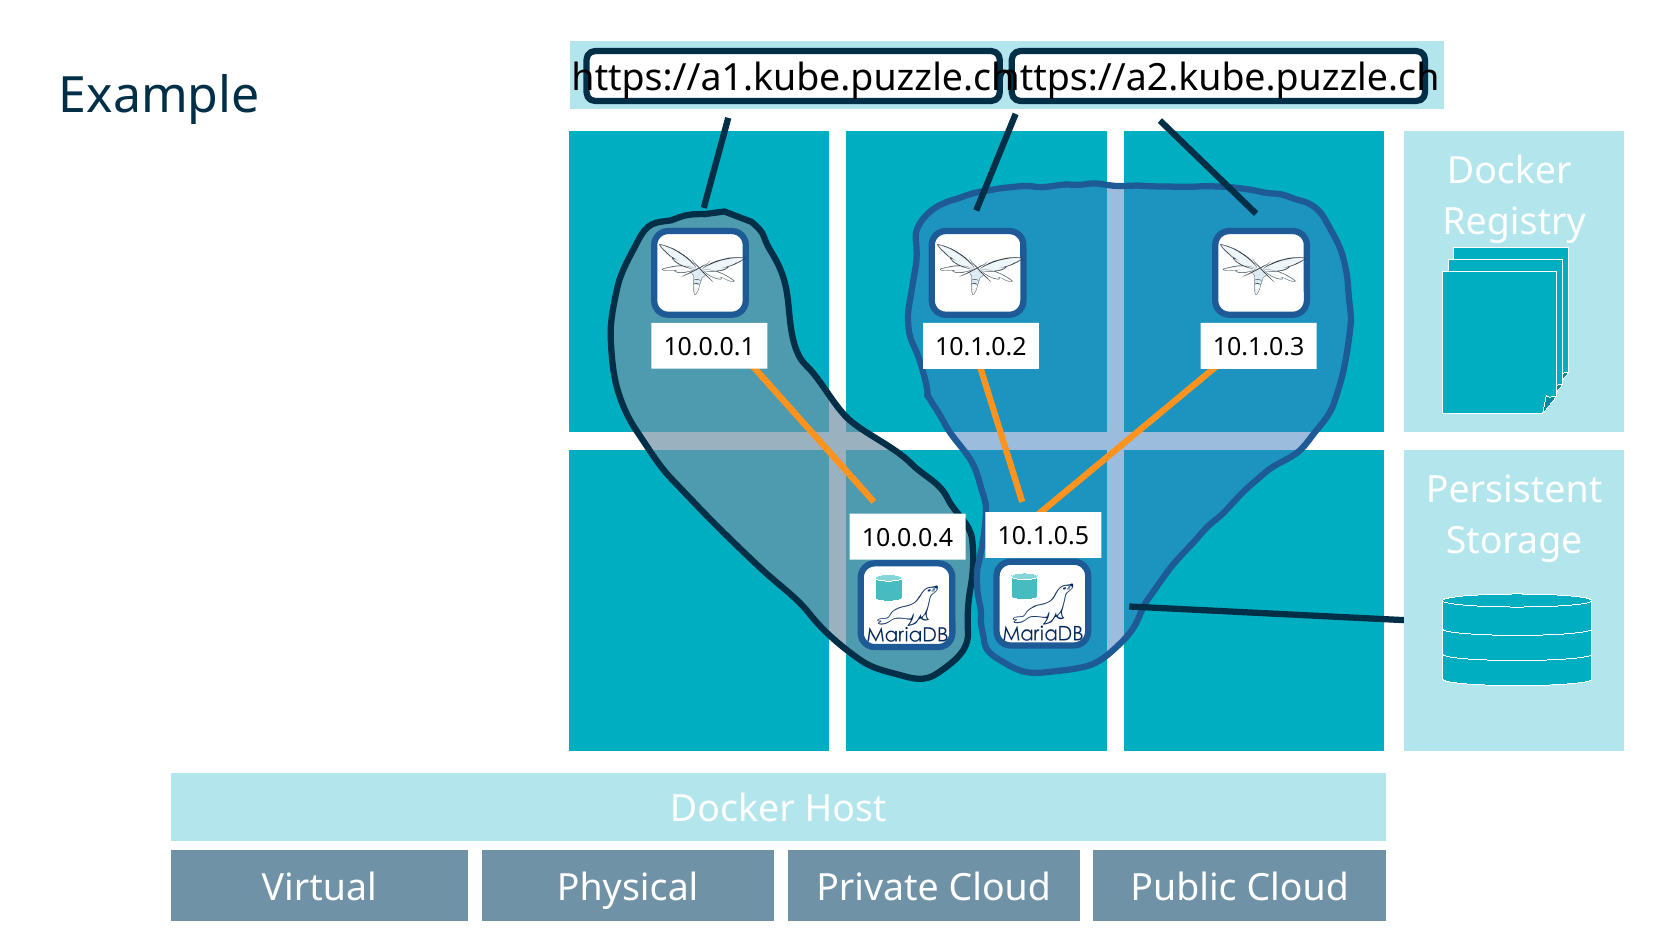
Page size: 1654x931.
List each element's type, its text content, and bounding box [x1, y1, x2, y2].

text_box 10.0.0.4 [849, 514, 966, 560]
picture [659, 244, 745, 295]
picture [999, 582, 1092, 642]
text_box Docker Registry [1404, 131, 1624, 432]
title Example [59, 59, 557, 219]
text_box [570, 41, 1444, 109]
text_box Docker Host [171, 773, 1386, 841]
text_box Persistent Storage [1404, 450, 1624, 751]
text_box Physical [482, 850, 774, 921]
text_box 10.1.0.3 [1200, 323, 1317, 369]
text_box [1442, 593, 1592, 686]
picture [863, 584, 956, 644]
text_box 10.1.0.5 [985, 512, 1102, 558]
text_box https://a2.kube.puzzle.ch [1011, 51, 1426, 101]
text_box Virtual [171, 850, 468, 921]
text_box 10.0.0.1 [651, 323, 768, 369]
picture [1220, 244, 1306, 295]
text_box Public Cloud [1093, 850, 1386, 921]
text_box Private Cloud [788, 850, 1080, 921]
text_box 10.1.0.2 [923, 323, 1039, 369]
picture [937, 244, 1023, 295]
text_box https://a1.kube.puzzle.ch [586, 51, 1000, 101]
text_box [569, 131, 1384, 751]
text_box [1442, 247, 1569, 414]
